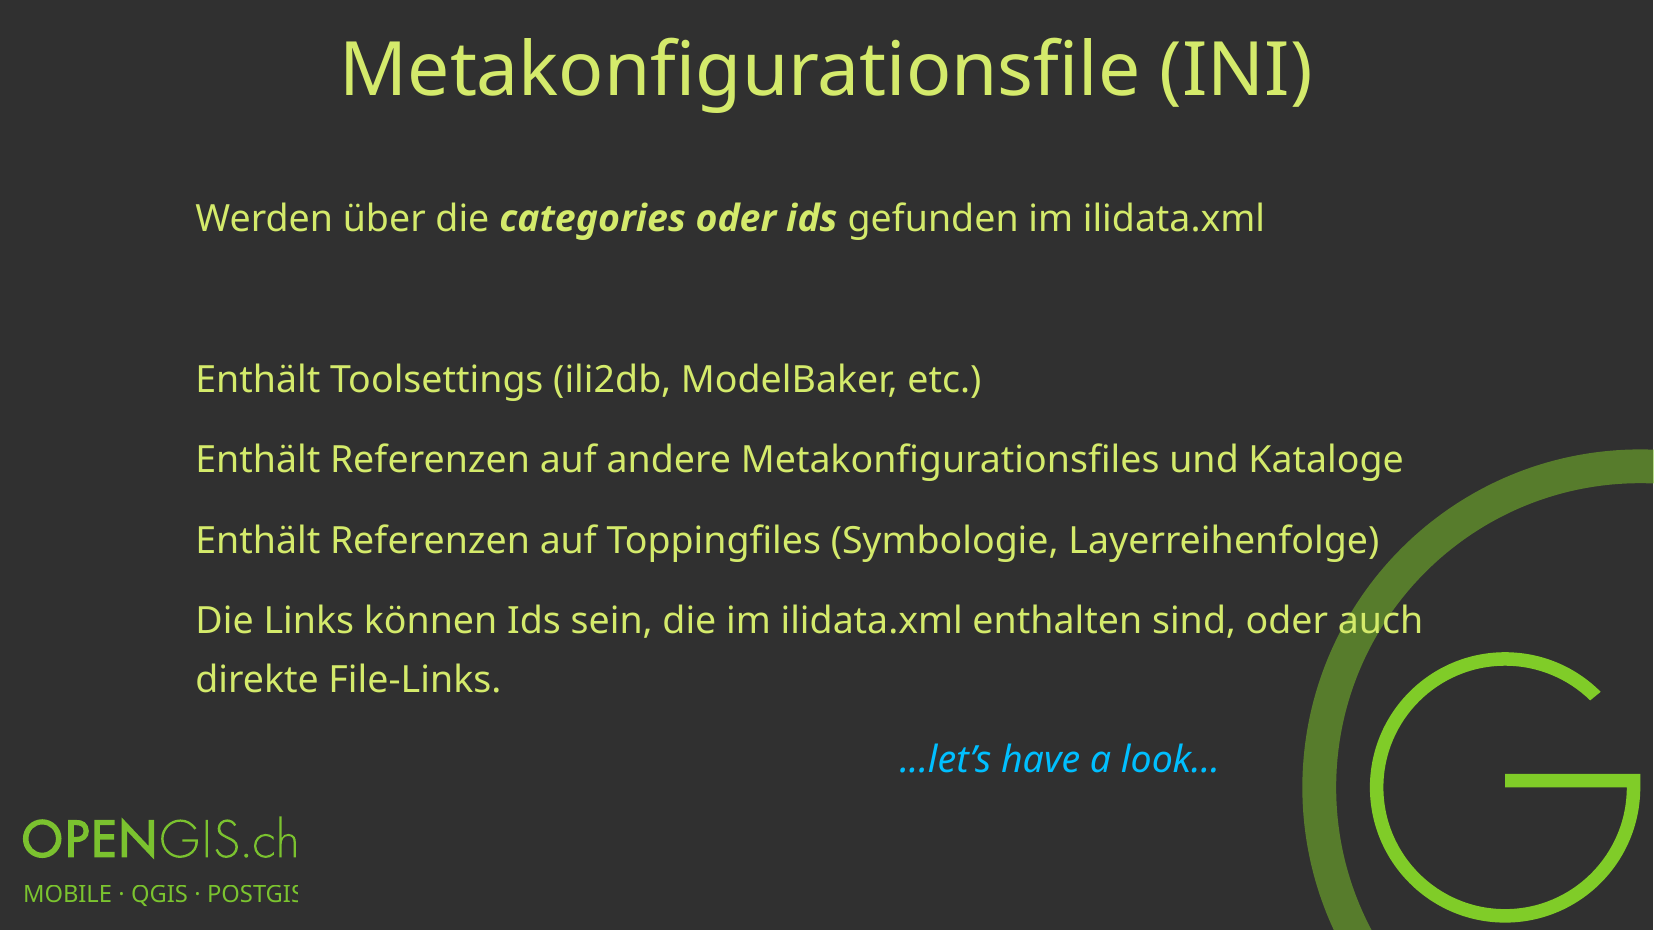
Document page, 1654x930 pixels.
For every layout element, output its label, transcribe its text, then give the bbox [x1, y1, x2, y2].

title Metakonfigurationsfile (INI) [0, 0, 1653, 135]
text_box Werden über die categories oder ids gefunden im ilidata.xml Enthält Toolsettings (ili2db, ModelBaker, etc.) Enthält Referenzen auf andere Metakonfigurationsfiles und Kataloge Enthält Referenzen auf Toppingfiles (Symbologie, Layerreihenfolge) Die Links können Ids sein, die im ilidata.xml enthalten sind, oder auch direkte File-Links. ...let’s have a look… [0, 180, 1471, 826]
